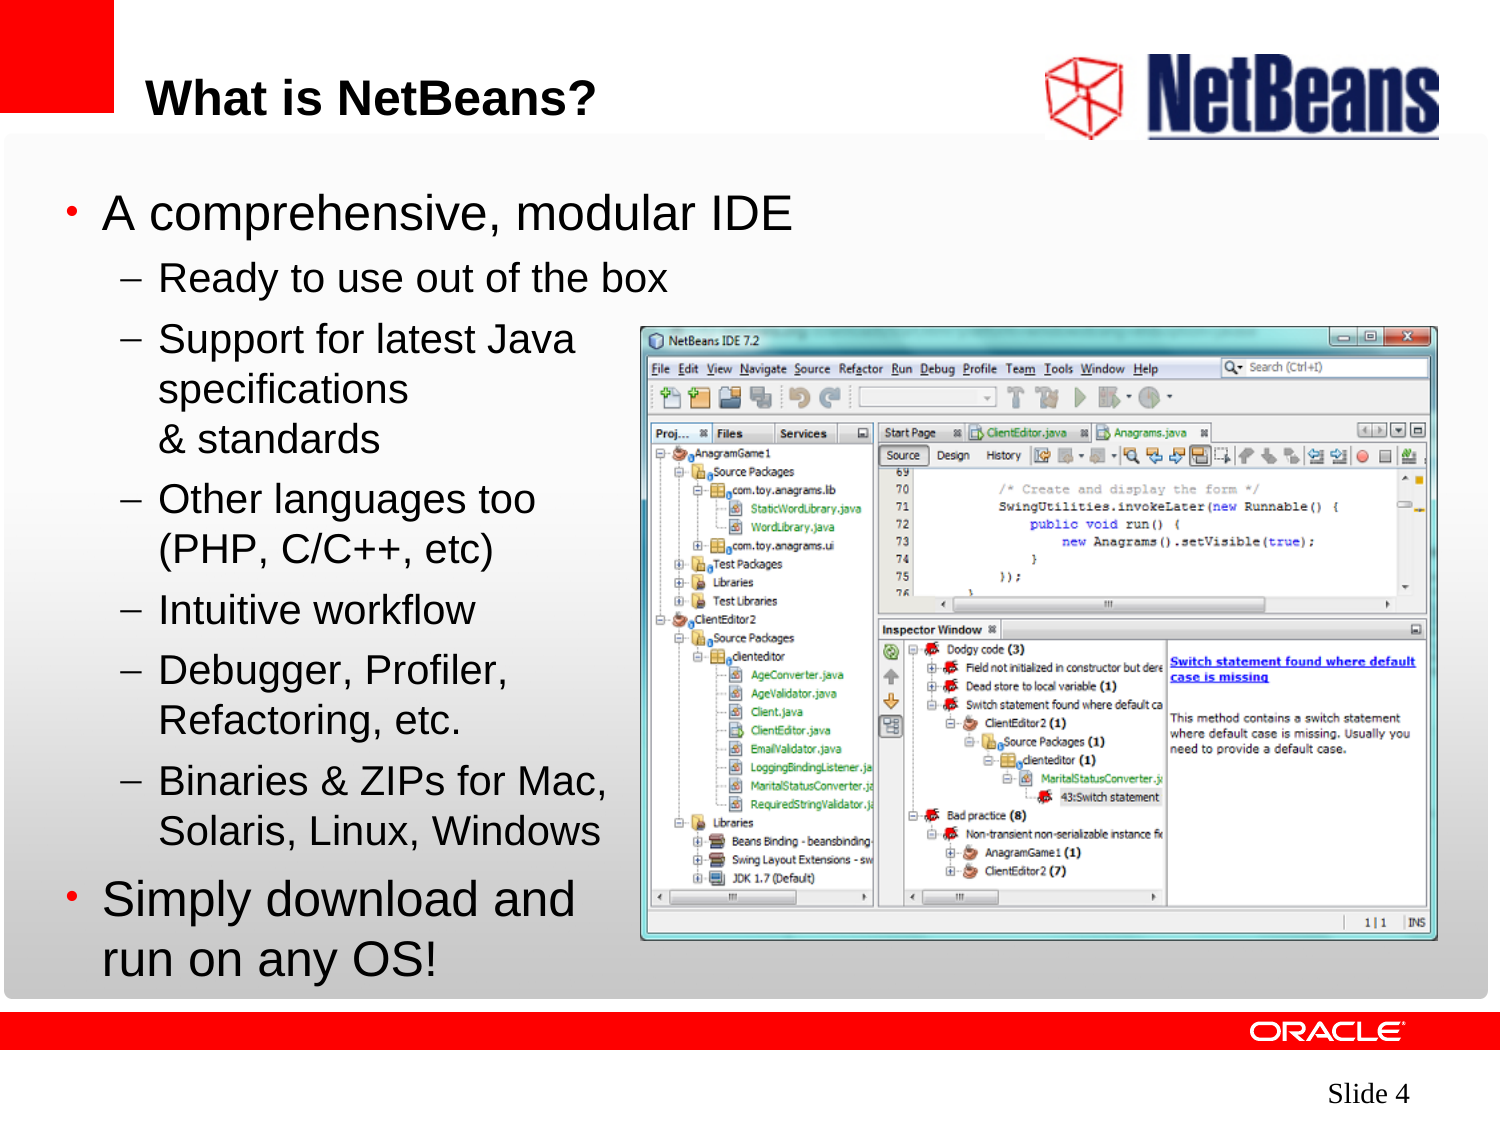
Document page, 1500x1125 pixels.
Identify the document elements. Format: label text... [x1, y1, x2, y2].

title What is NetBeans? [130, 38, 983, 153]
picture [0, 1012, 1500, 1050]
picture [0, 0, 114, 113]
picture [4, 54, 1488, 999]
list A comprehensive, modular IDE Ready to use out of the box Support for latest Java specifications & standards Other languages too (PHP, C/C++, etc) Intuitive workflow Debugger, Profiler, Refactoring, etc. Binaries & ZIPs for Mac, Solaris, Linux, Windows Simply download and run on any OS! [64, 180, 1382, 986]
